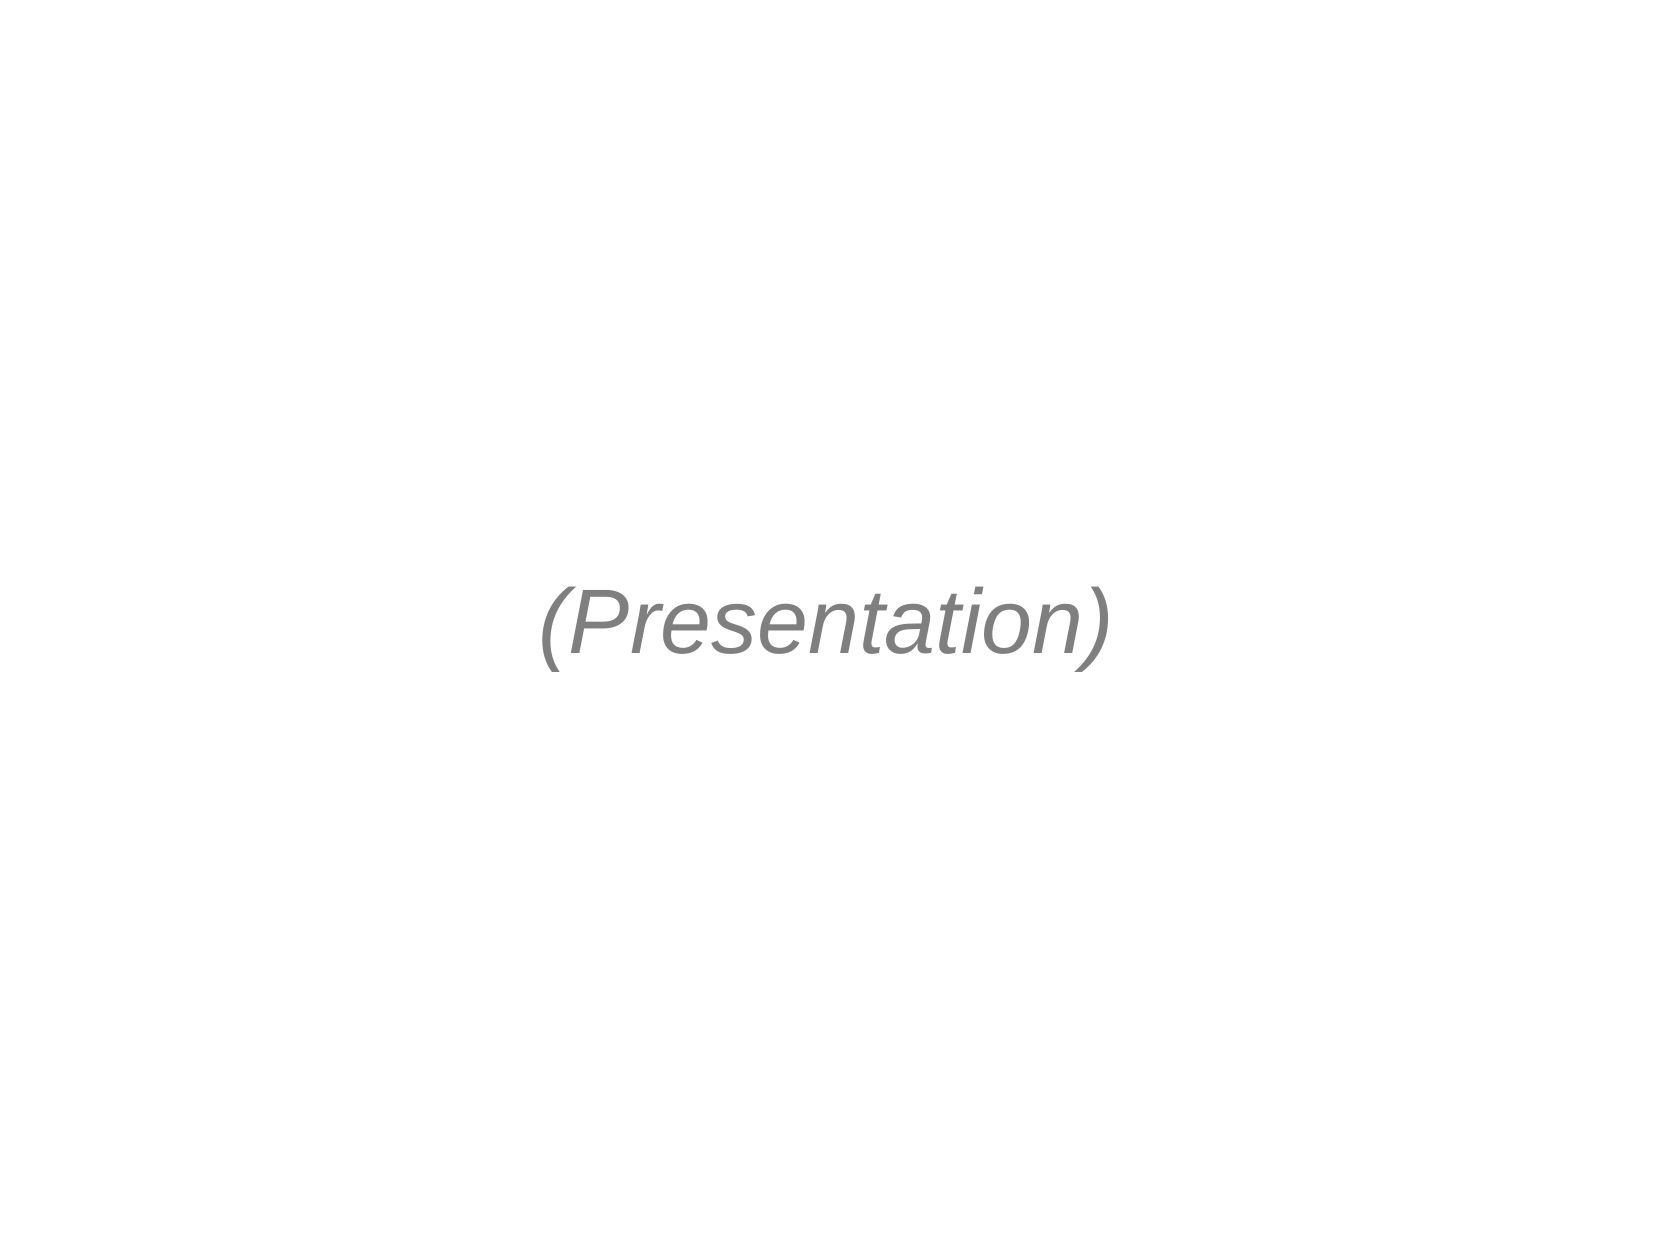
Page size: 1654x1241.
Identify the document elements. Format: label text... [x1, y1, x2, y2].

text_box (Presentation) [82, 513, 1571, 721]
